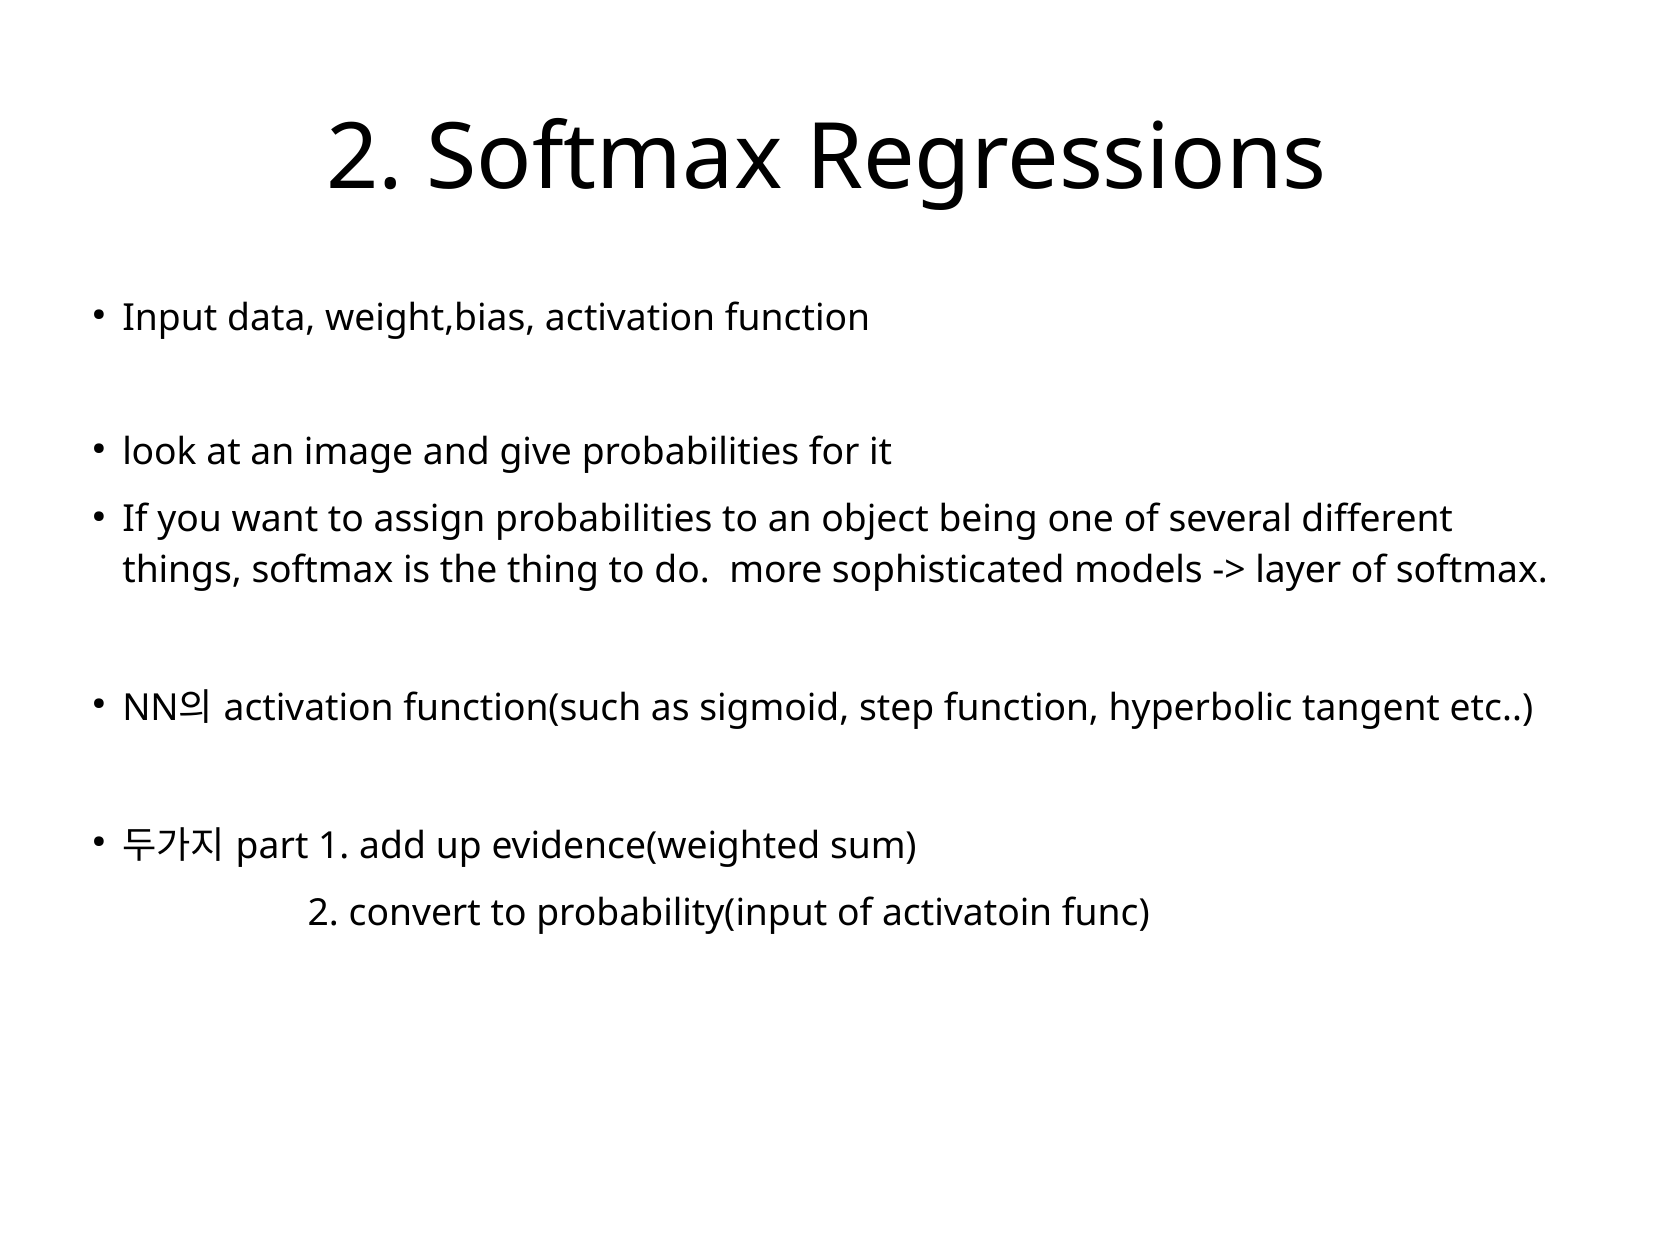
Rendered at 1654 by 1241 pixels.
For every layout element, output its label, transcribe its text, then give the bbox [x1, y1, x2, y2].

title 2. Softmax Regressions [82, 49, 1571, 257]
list Input data, weight,bias, activation function look at an image and give probabilities for it If you want to assign probabilities to an object being one of several different things, softmax is the thing to do. more sophisticated models -> layer of softmax. NN의 activation function(such as sigmoid, step function, hyperbolic tangent etc..) 두가지 part 1. add up evidence(weighted sum) 2. convert to probability(input of activatoin func) [82, 290, 1571, 1010]
